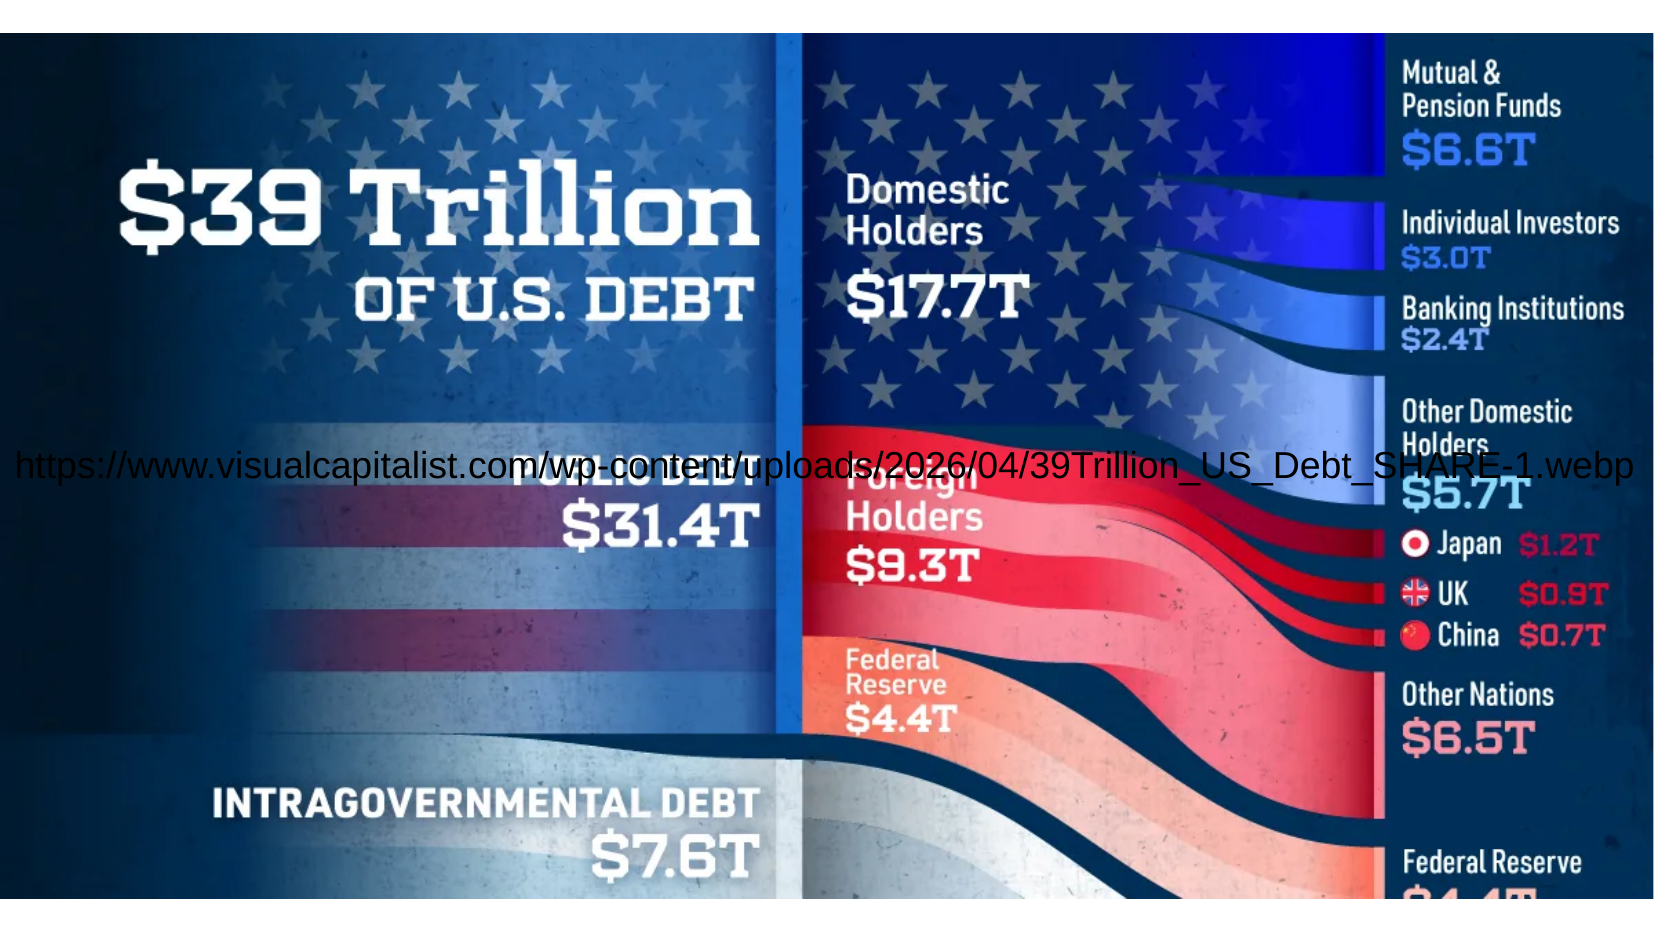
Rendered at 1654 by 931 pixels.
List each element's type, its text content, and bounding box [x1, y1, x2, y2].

picture [0, 33, 1654, 437]
picture [0, 495, 1654, 899]
text_box https://www.visualcapitalist.com/wp-content/uploads/2026/04/39Trillion_US_Debt_SHARE-1.webp [0, 437, 1654, 495]
